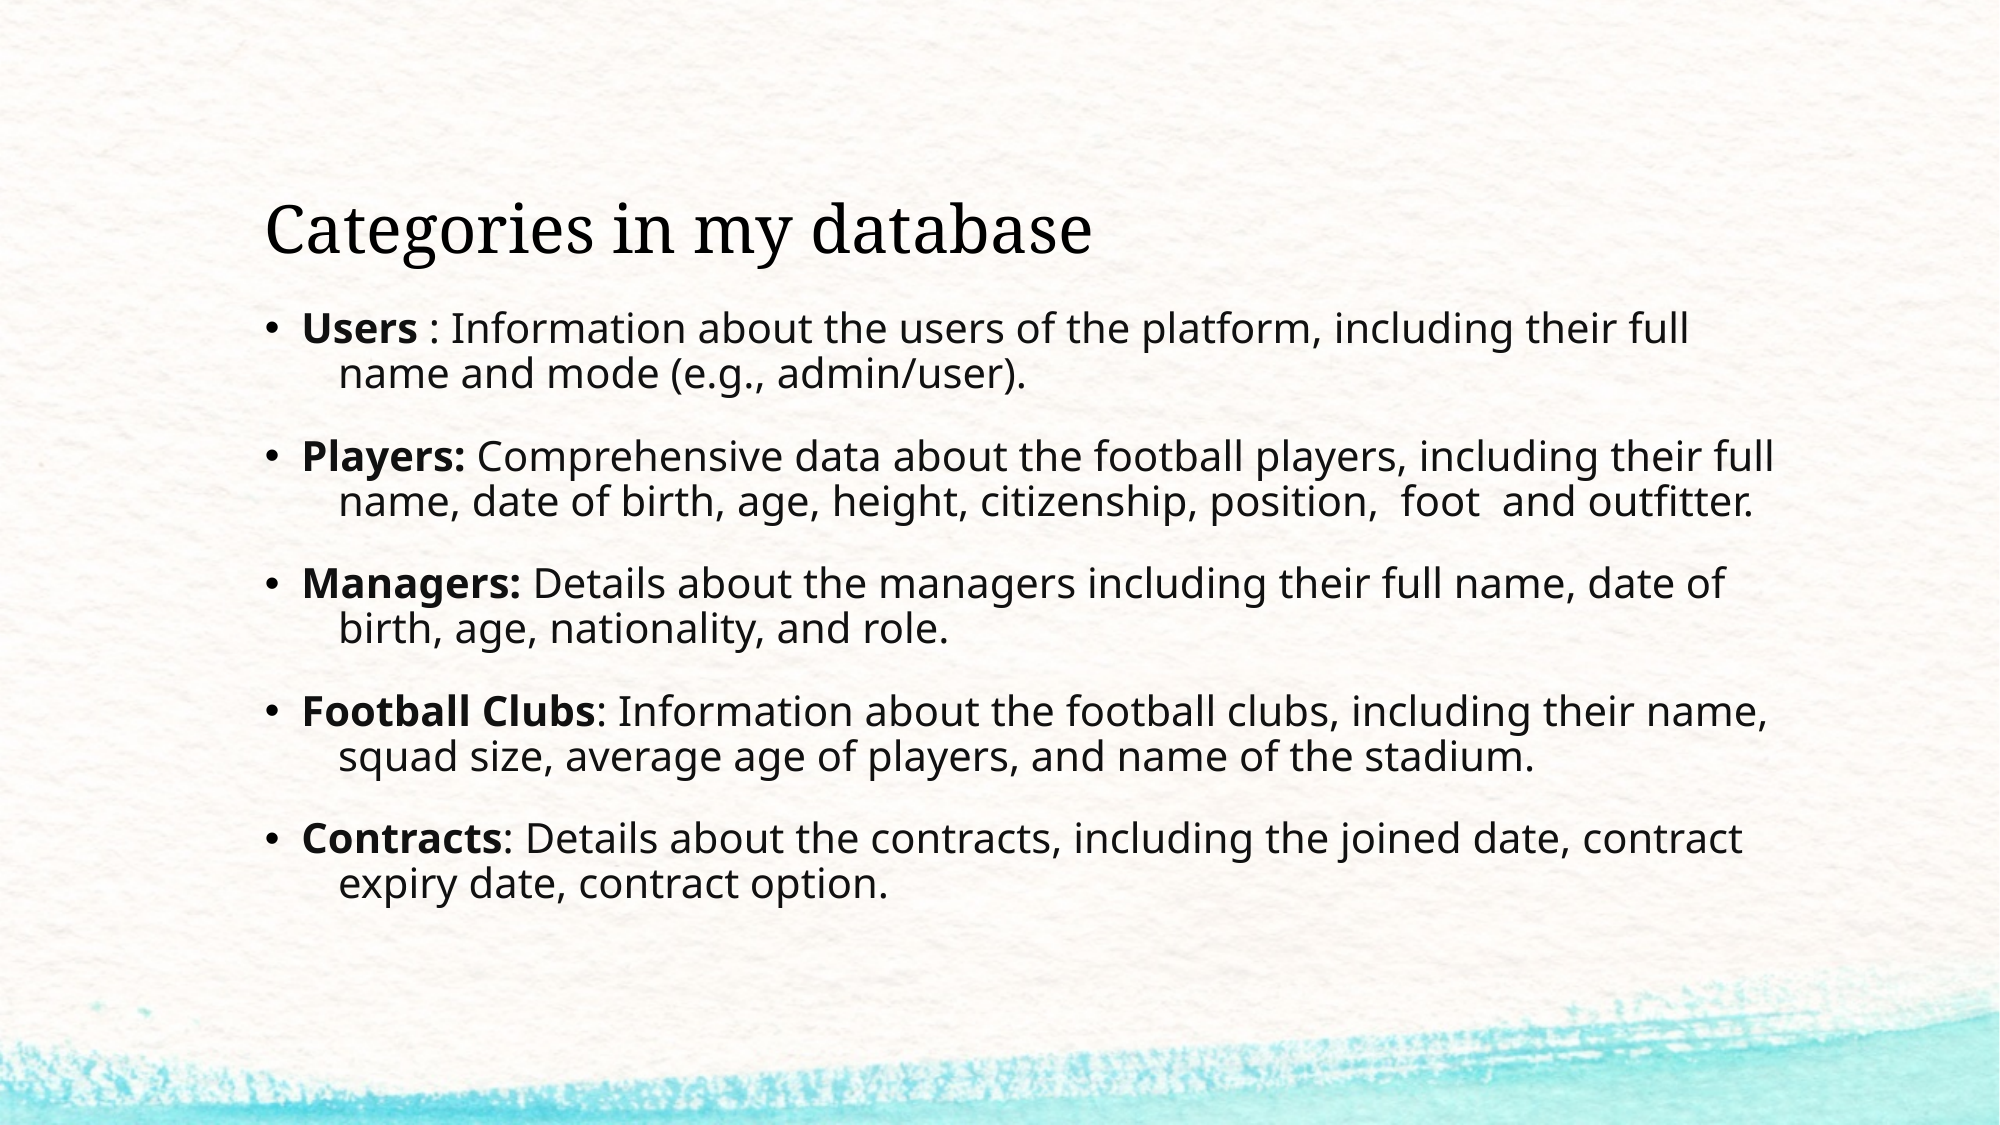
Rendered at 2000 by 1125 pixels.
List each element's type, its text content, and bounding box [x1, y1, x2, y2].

list Users : Information about the users of the platform, including their full name and mode (e.g., admin/user). Players: Comprehensive data about the football players, including their full name, date of birth, age, height, citizenship, position, foot and outfitter. Managers: Details about the managers including their full name, date of birth, age, nationality, and role. Football Clubs: Information about the football clubs, including their name, squad size, average age of players, and name of the stadium. Contracts: Details about the contracts, including the joined date, contract expiry date, contract option. [249, 299, 1825, 988]
picture [0, 0, 2000, 1125]
title Categories in my database [249, 87, 1825, 276]
